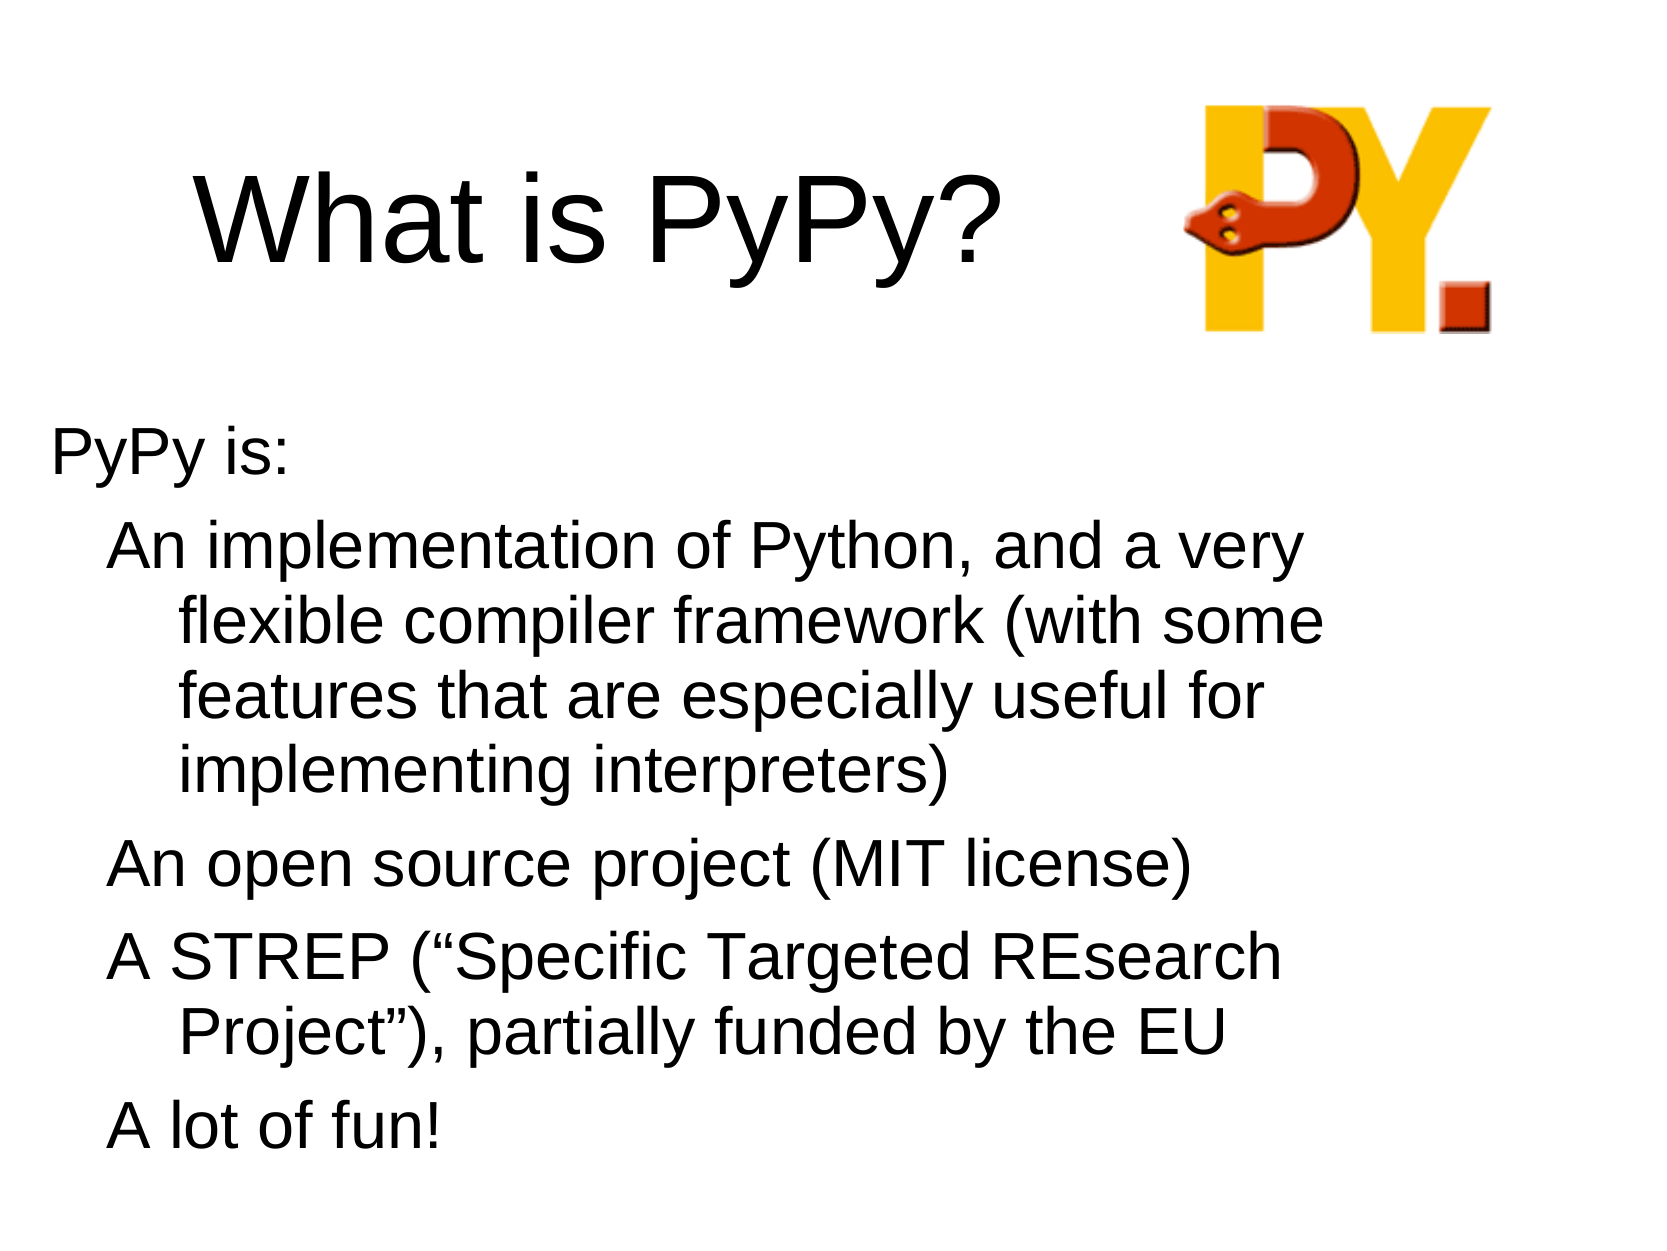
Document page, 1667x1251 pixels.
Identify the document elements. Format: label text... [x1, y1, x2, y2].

list PyPy is: An implementation of Python, and a very flexible compiler framework (with some features that are especially useful for implementing interpreters) An open source project (MIT license) A STREP (“Specific Targeted REsearch Project”), partially funded by the EU A lot of fun! [0, 406, 1505, 1248]
title What is PyPy? [37, 62, 1161, 376]
picture [1183, 104, 1494, 334]
